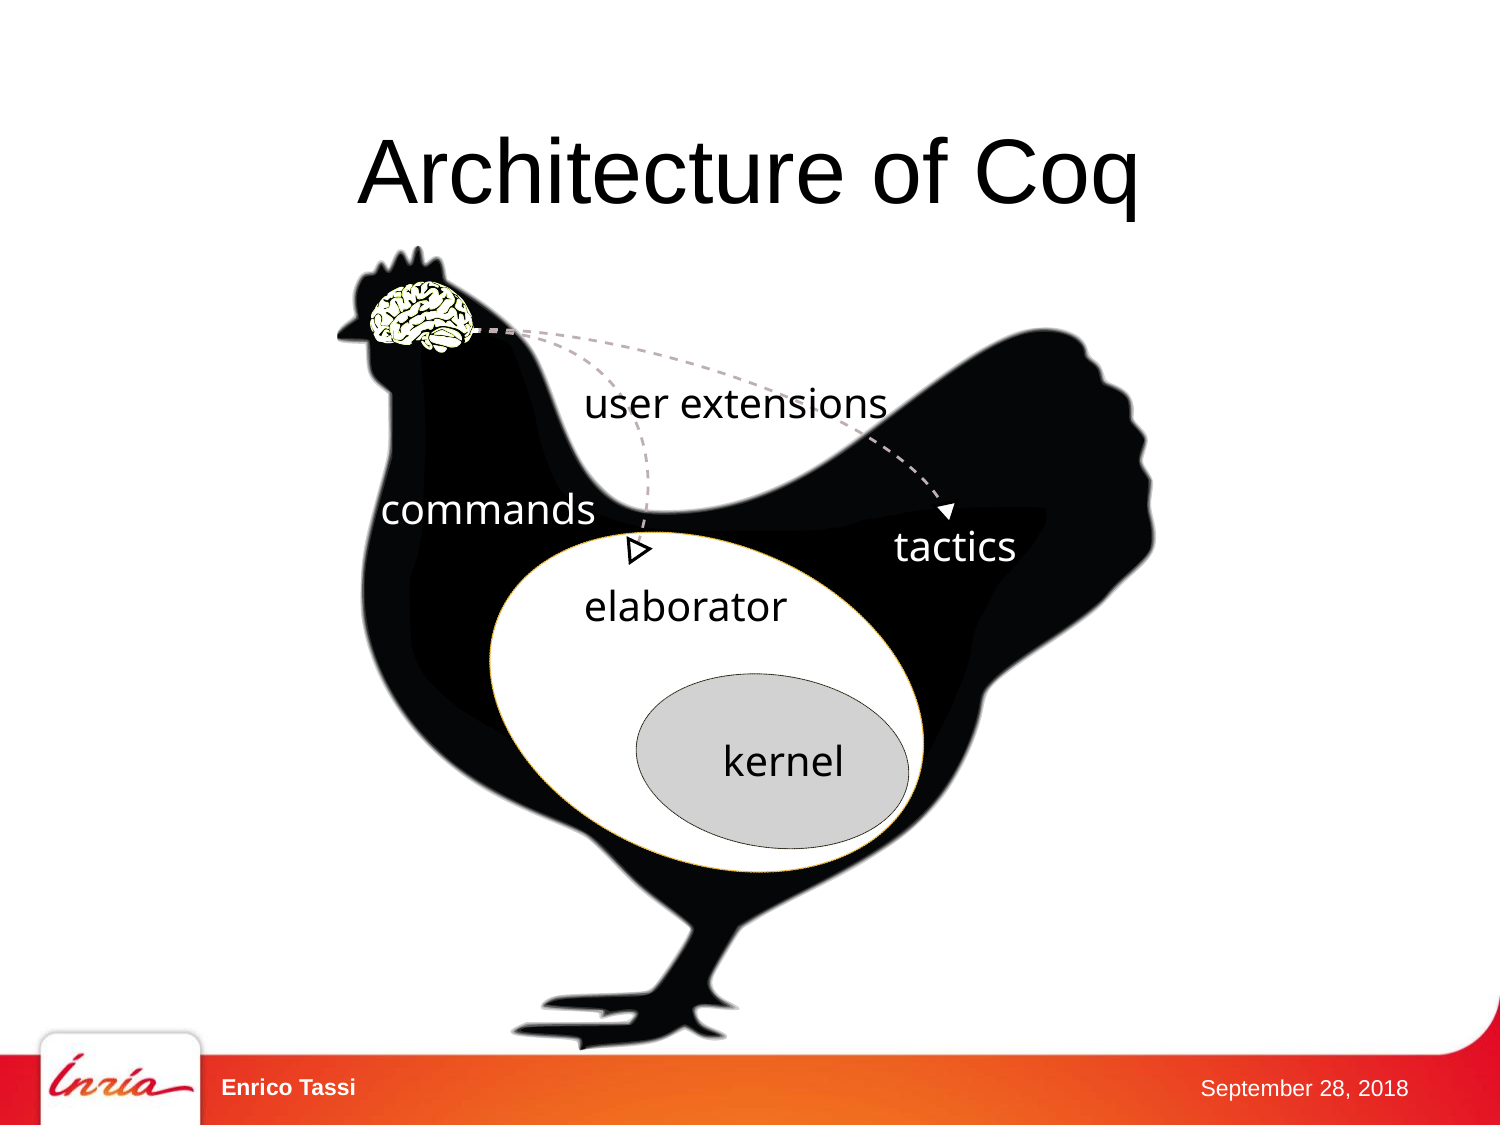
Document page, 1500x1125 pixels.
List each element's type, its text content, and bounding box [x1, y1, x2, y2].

title Architecture of Coq [131, 77, 1369, 266]
picture [0, 245, 1500, 1125]
